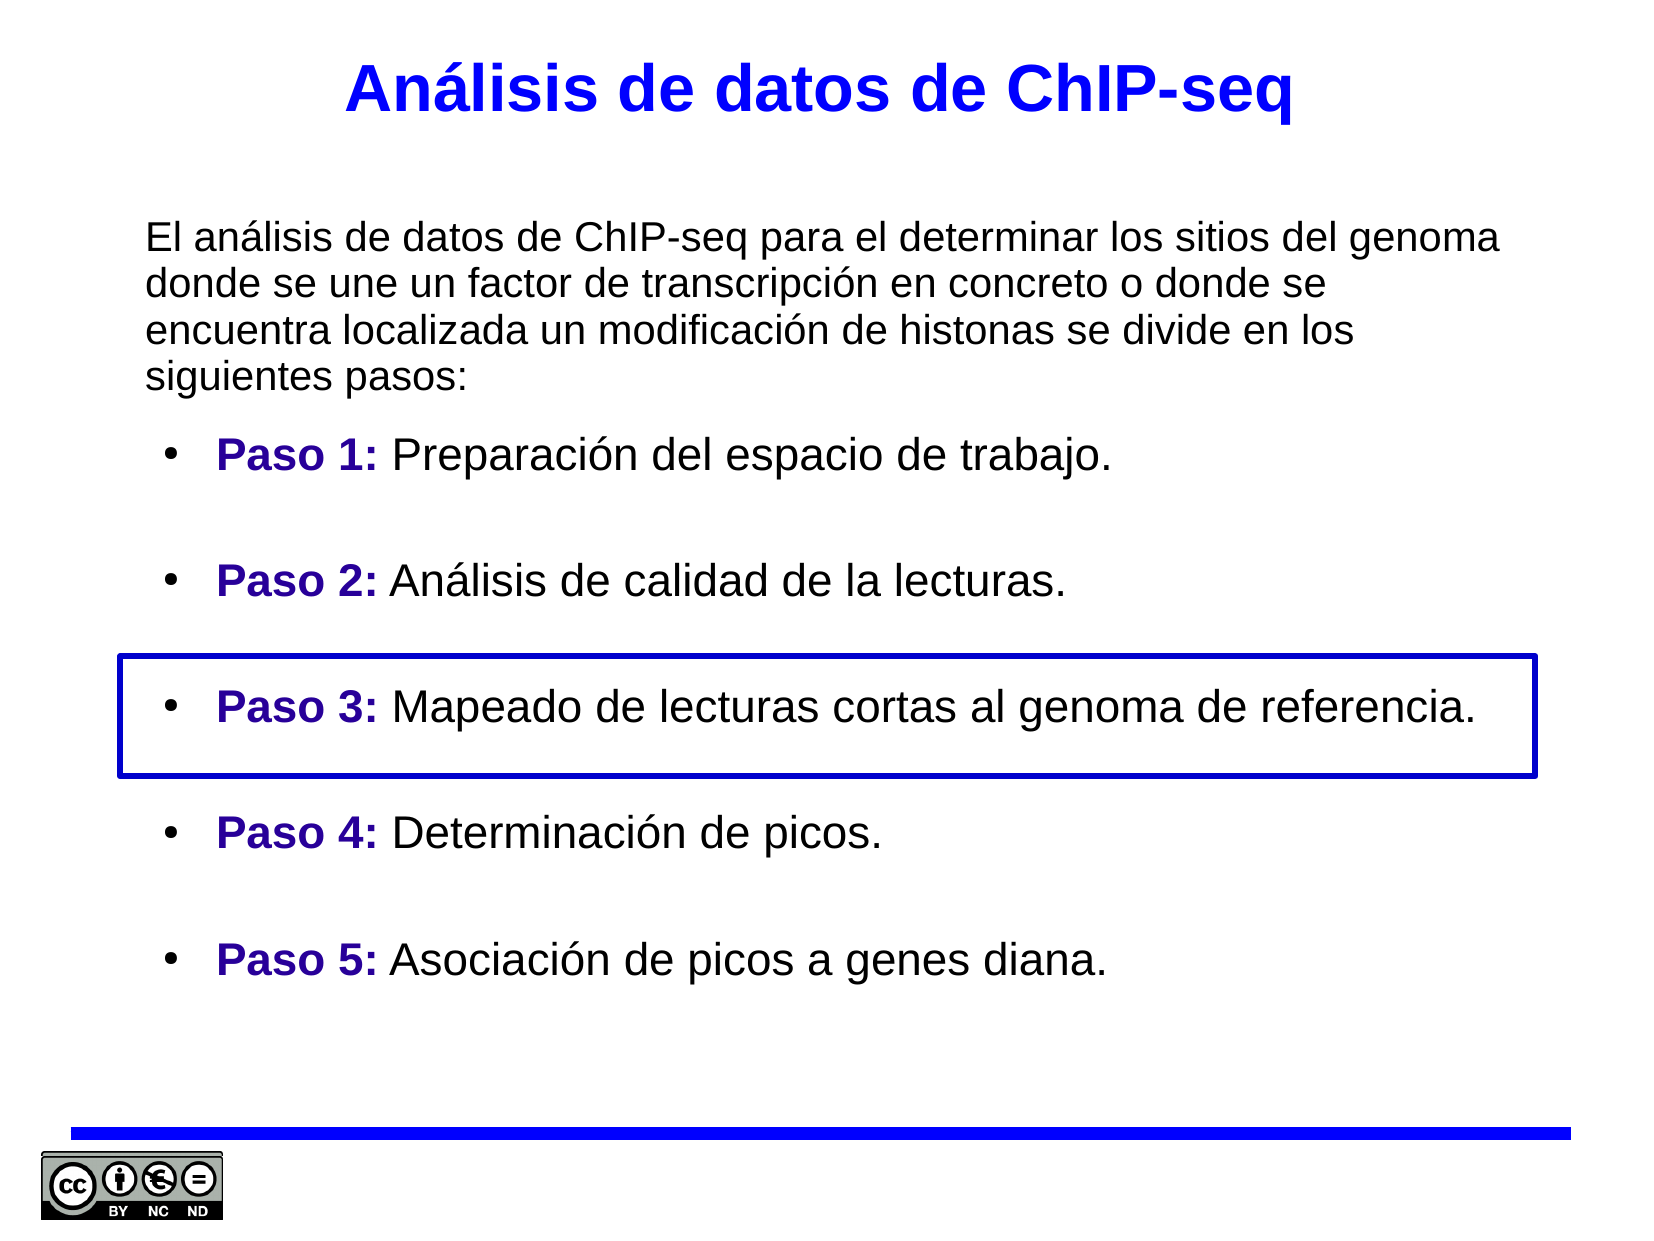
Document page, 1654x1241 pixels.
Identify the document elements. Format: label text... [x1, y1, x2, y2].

list El análisis de datos de ChIP-seq para el determinar los sitios del genoma donde se une un factor de transcripción en concreto o donde se encuentra localizada un modificación de histonas se divide en los siguientes pasos: Paso 1: Preparación del espacio de trabajo. Paso 2: Análisis de calidad de la lecturas. Paso 3: Mapeado de lecturas cortas al genoma de referencia. Paso 4: Determinación de picos. Paso 5: Asociación de picos a genes diana. [59, 159, 1536, 1064]
picture [41, 1151, 223, 1221]
list El análisis de datos de ChIP-seq para el determinar los sitios del genoma donde se une un factor de transcripción en concreto o donde se encuentra localizada un modificación de histonas se divide en los siguientes pasos: Paso 1: Preparación del espacio de trabajo. Paso 2: Análisis de calidad de la lecturas. Paso 3: Mapeado de lecturas cortas al genoma de referencia. Paso 4: Determinación de picos. Paso 5: Asociación de picos a genes diana. [123, 659, 1532, 773]
title Análisis de datos de ChIP-seq [94, 0, 1583, 192]
